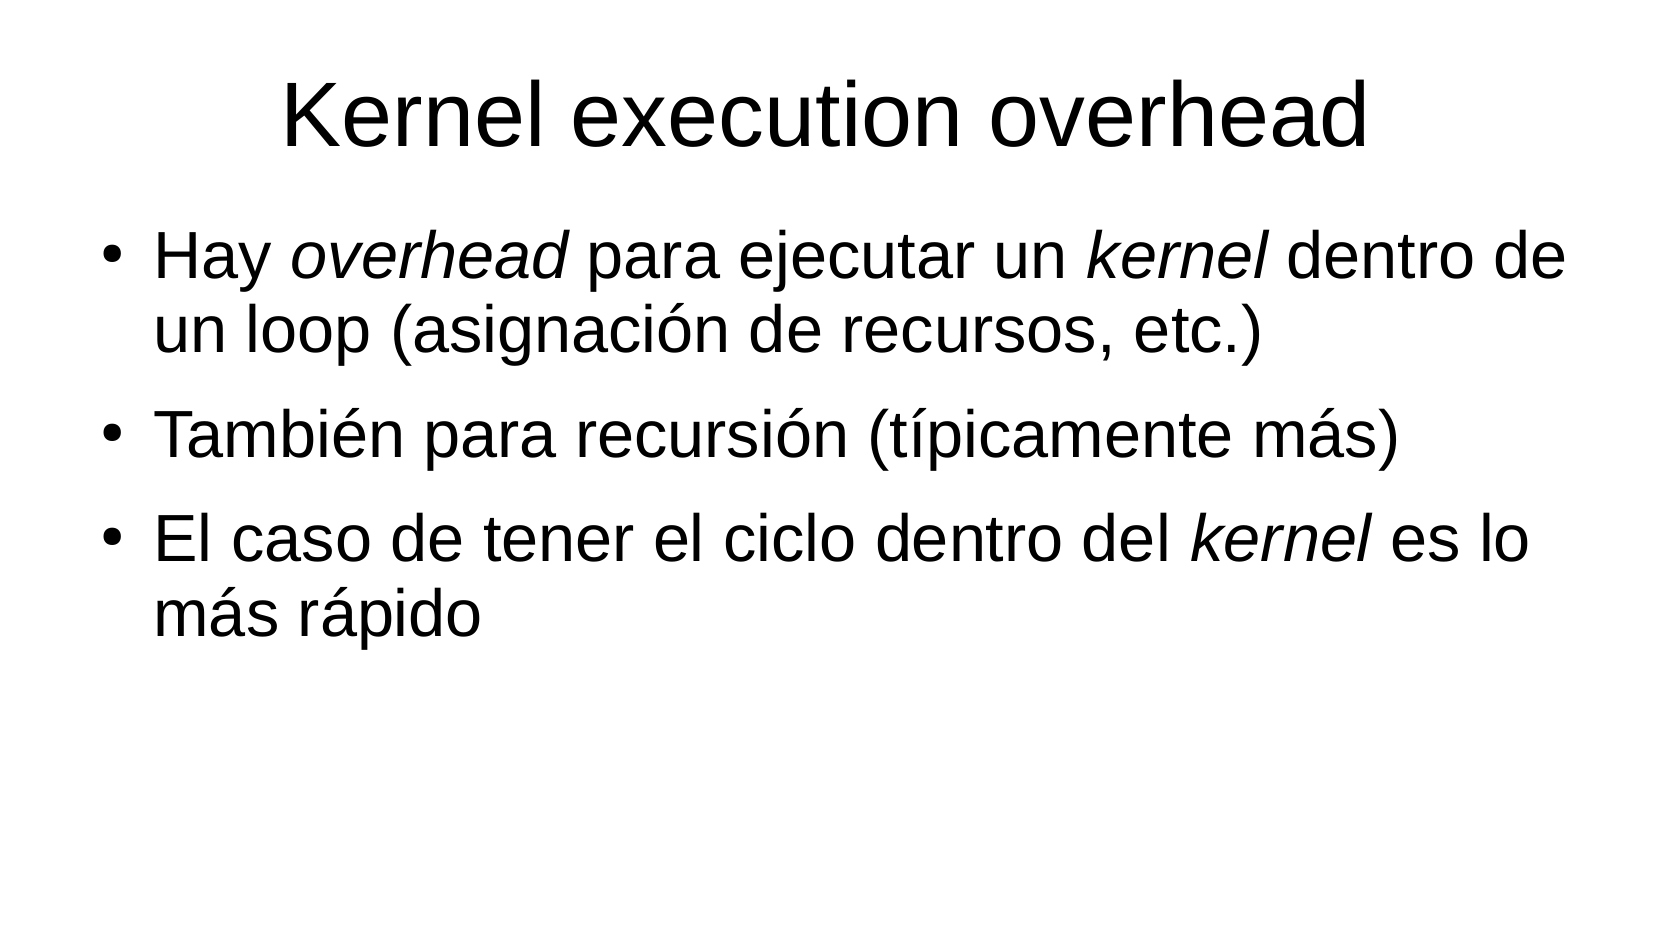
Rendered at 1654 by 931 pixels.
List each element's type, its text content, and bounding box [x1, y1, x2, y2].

title Kernel execution overhead [82, 37, 1571, 193]
list Hay overhead para ejecutar un kernel dentro de un loop (asignación de recursos, etc.) También para recursión (típicamente más) El caso de tener el ciclo dentro del kernel es lo más rápido [82, 217, 1571, 758]
